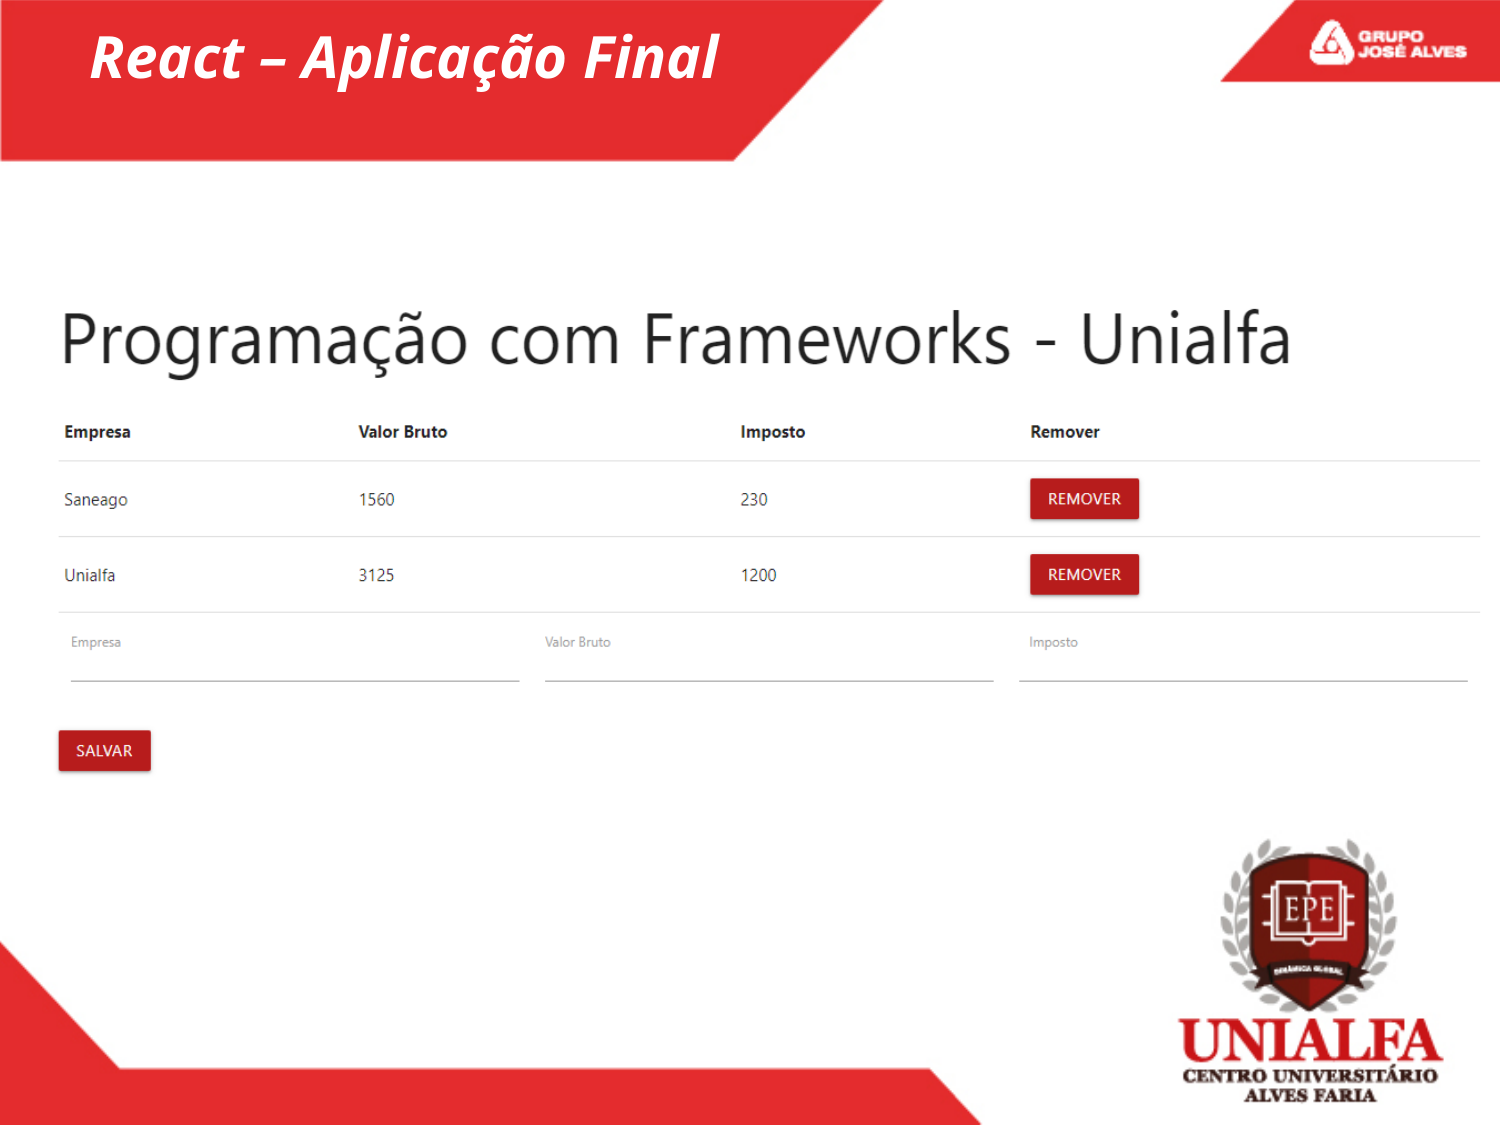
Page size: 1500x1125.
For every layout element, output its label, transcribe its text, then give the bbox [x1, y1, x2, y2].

text_box React – Aplicação Final [75, 12, 740, 98]
picture [0, 0, 1500, 1125]
